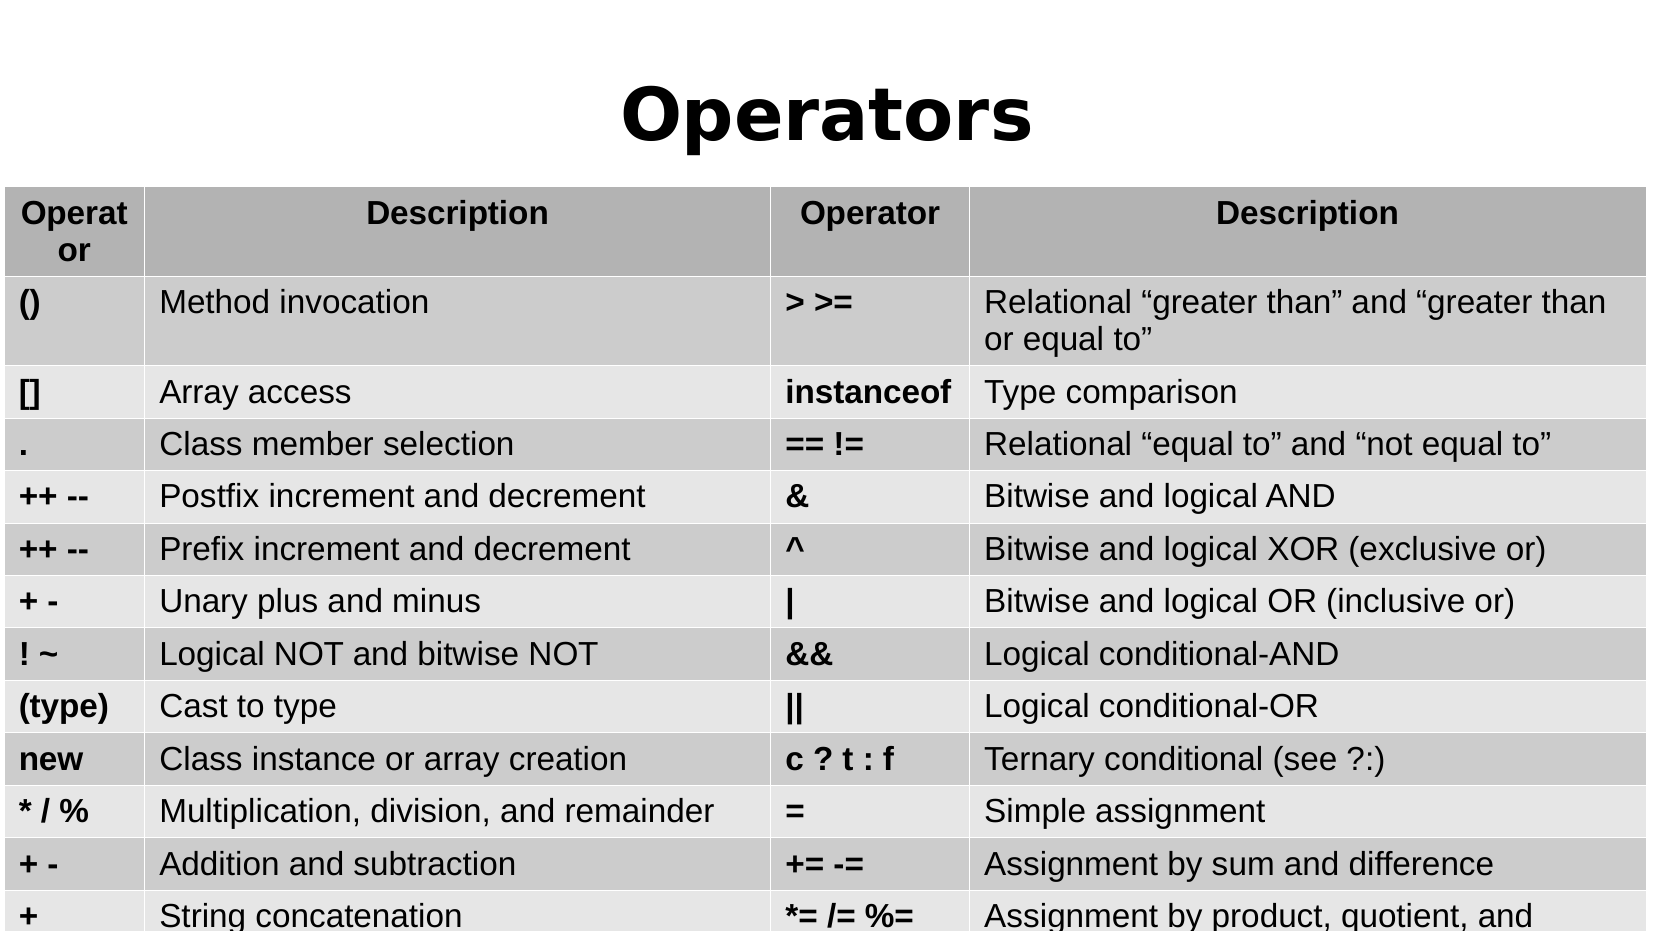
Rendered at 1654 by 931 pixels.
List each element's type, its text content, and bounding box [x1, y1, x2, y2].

table_cell ! ~ [5, 628, 144, 680]
table_cell * / % [5, 786, 144, 837]
table_cell (type) [5, 681, 144, 732]
table_cell Addition and subtraction [145, 838, 770, 890]
table_cell Unary plus and minus [145, 576, 770, 627]
table_cell . [5, 419, 144, 470]
table_cell () [5, 277, 144, 365]
table_cell Type comparison [970, 366, 1646, 418]
table_cell c ? t : f [771, 733, 969, 785]
table_cell Relational “greater than” and “greater than or equal to” [970, 277, 1646, 365]
table_cell & [771, 471, 969, 523]
table_cell Logical NOT and bitwise NOT [145, 628, 770, 680]
table_cell == != [771, 419, 969, 470]
table_cell + - [5, 838, 144, 890]
table_cell > >= [771, 277, 969, 365]
table_cell Bitwise and logical AND [970, 471, 1646, 523]
table_cell instanceof [771, 366, 969, 418]
table_header Description [145, 193, 770, 276]
table_cell Logical conditional-OR [970, 681, 1646, 732]
table_cell Assignment by sum and difference [970, 838, 1646, 890]
table_header Description [970, 187, 1646, 276]
table_cell + - [5, 576, 144, 627]
table_cell Assignment by product, quotient, and remainder [970, 891, 1646, 931]
table_cell Cast to type [145, 681, 770, 732]
table_cell += -= [771, 838, 969, 890]
table_cell ++ -- [5, 524, 144, 575]
table_cell Multiplication, division, and remainder [145, 786, 770, 837]
table_header Operator [5, 187, 144, 276]
table_cell ^ [771, 524, 969, 575]
table_cell Postfix increment and decrement [145, 471, 770, 523]
table_cell String concatenation [145, 891, 770, 931]
table_header Operator [771, 193, 969, 276]
table_cell [] [5, 366, 144, 418]
table_cell = [771, 786, 969, 837]
table_cell Ternary conditional (see ?:) [970, 733, 1646, 785]
table_cell Bitwise and logical OR (inclusive or) [970, 576, 1646, 627]
table_cell + [5, 891, 144, 931]
table_cell Method invocation [145, 277, 770, 365]
title Operators [82, 37, 1571, 193]
table_cell | [771, 576, 969, 627]
table_cell Simple assignment [970, 786, 1646, 837]
table_cell *= /= %= [771, 891, 969, 931]
table_cell Prefix increment and decrement [145, 524, 770, 575]
table_cell Class member selection [145, 419, 770, 470]
table_cell Array access [145, 366, 770, 418]
table_cell || [771, 681, 969, 732]
table_cell && [771, 628, 969, 680]
table_cell Relational “equal to” and “not equal to” [970, 419, 1646, 470]
table_cell ++ -- [5, 471, 144, 523]
table_cell Bitwise and logical XOR (exclusive or) [970, 524, 1646, 575]
table_cell new [5, 733, 144, 785]
table_cell Logical conditional-AND [970, 628, 1646, 680]
table_cell Class instance or array creation [145, 733, 770, 785]
